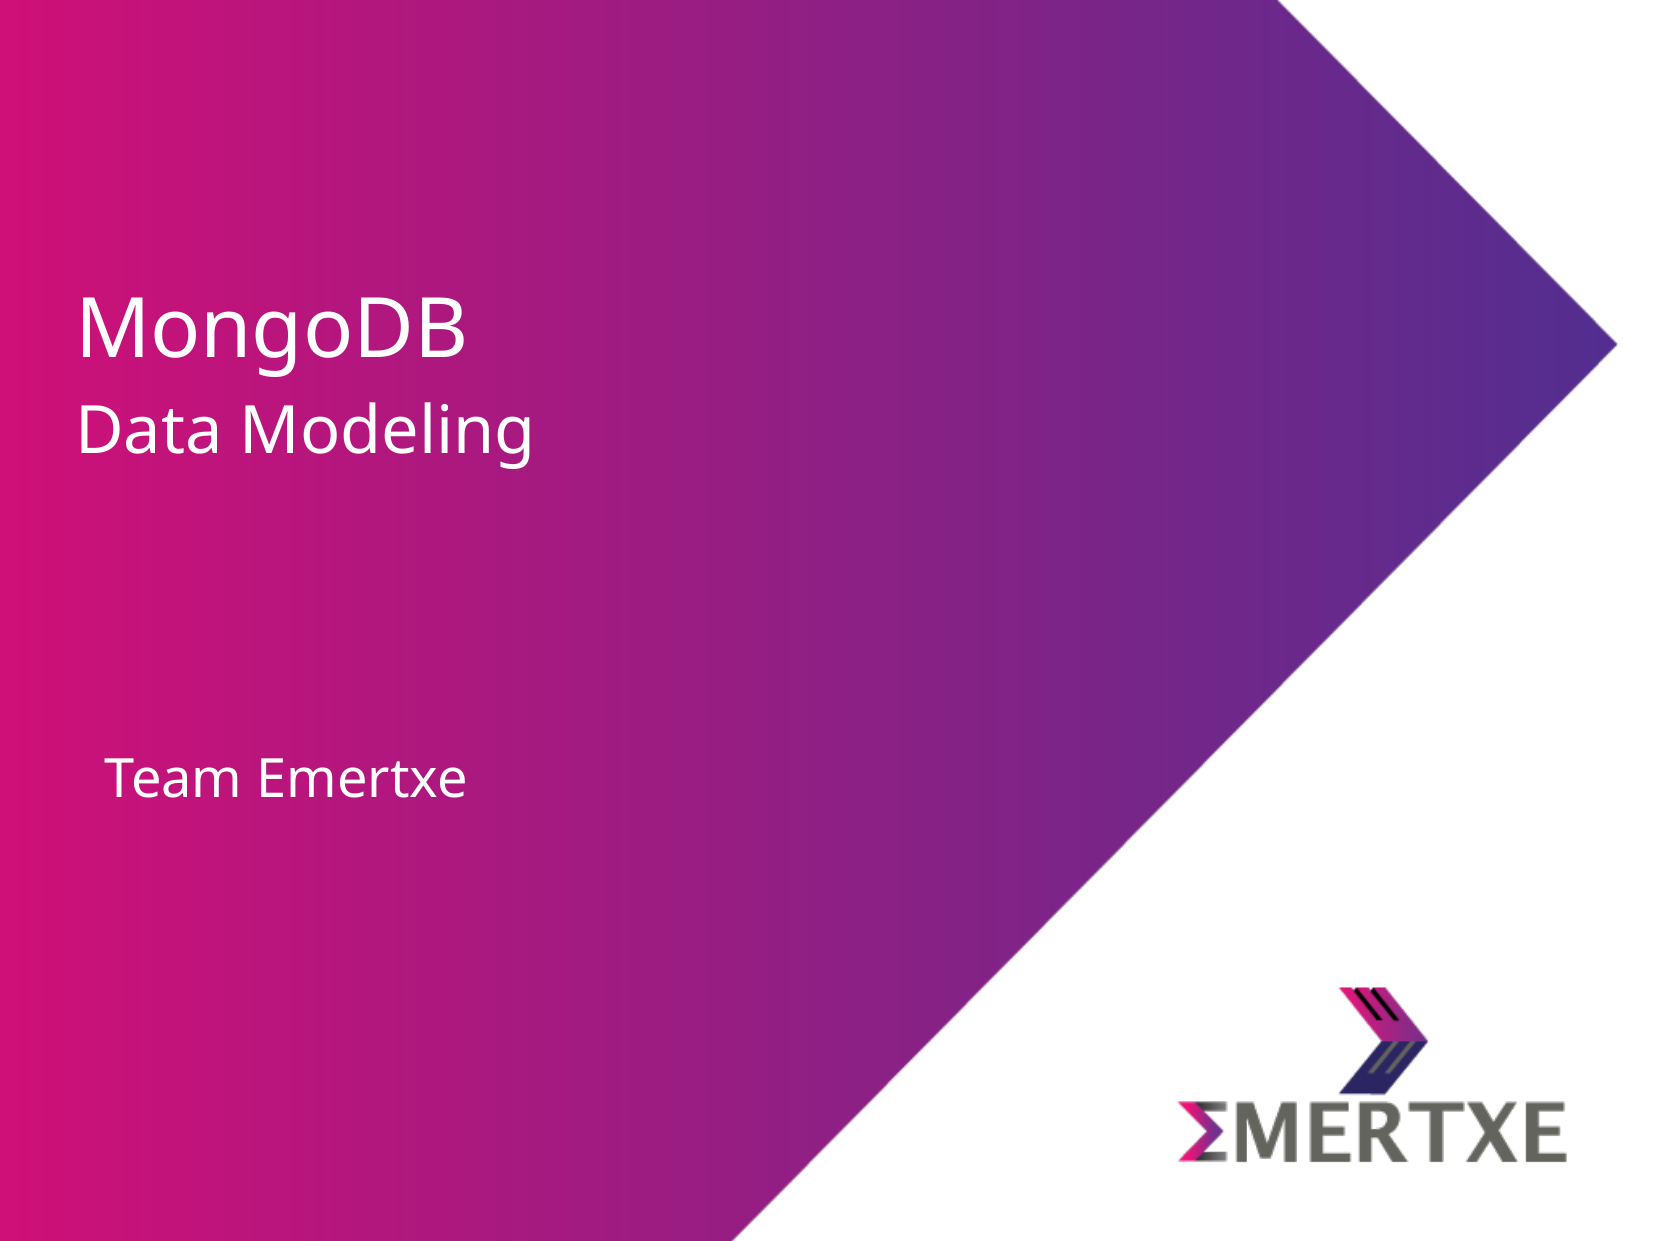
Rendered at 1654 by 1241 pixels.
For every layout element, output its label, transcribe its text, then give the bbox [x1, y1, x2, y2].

picture [0, 0, 1654, 1241]
title MongoDB Data Modeling [75, 294, 1564, 606]
